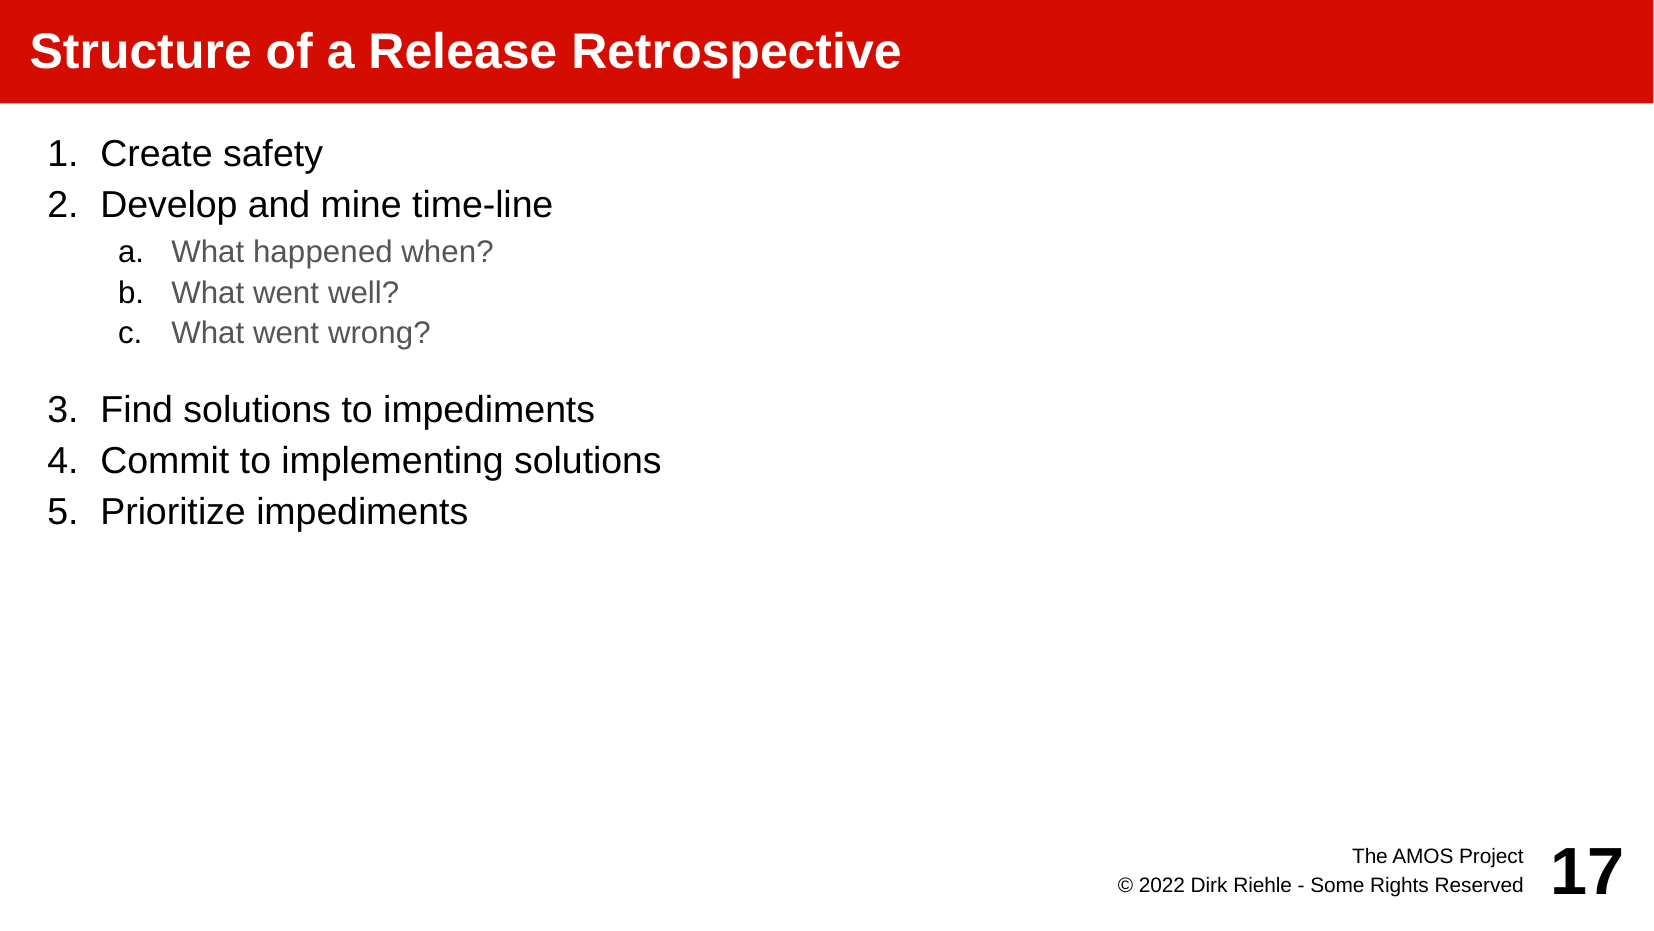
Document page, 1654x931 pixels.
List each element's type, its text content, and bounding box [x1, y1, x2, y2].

title Structure of a Release Retrospective [0, 0, 1654, 104]
list Create safety Develop and mine time-line What happened when? What went well? What went wrong? Find solutions to impediments Commit to implementing solutions Prioritize impediments [29, 132, 1625, 813]
